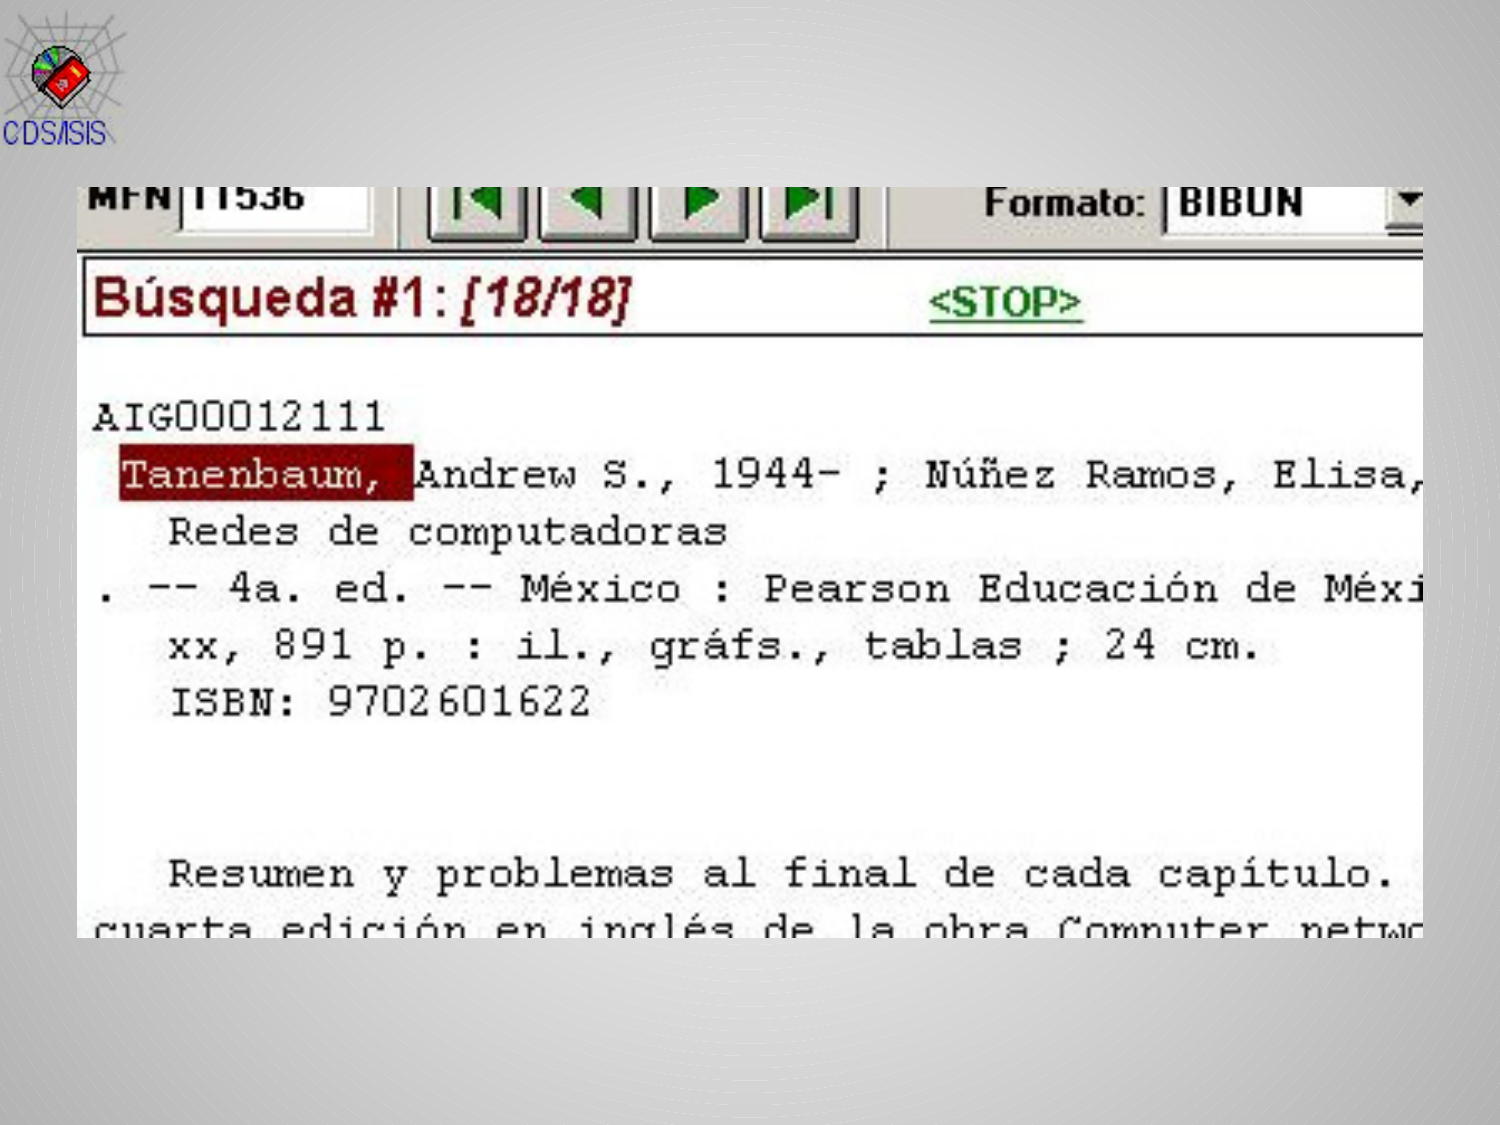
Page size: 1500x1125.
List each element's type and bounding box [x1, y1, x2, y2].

picture [2, 7, 128, 150]
picture [77, 187, 1423, 938]
